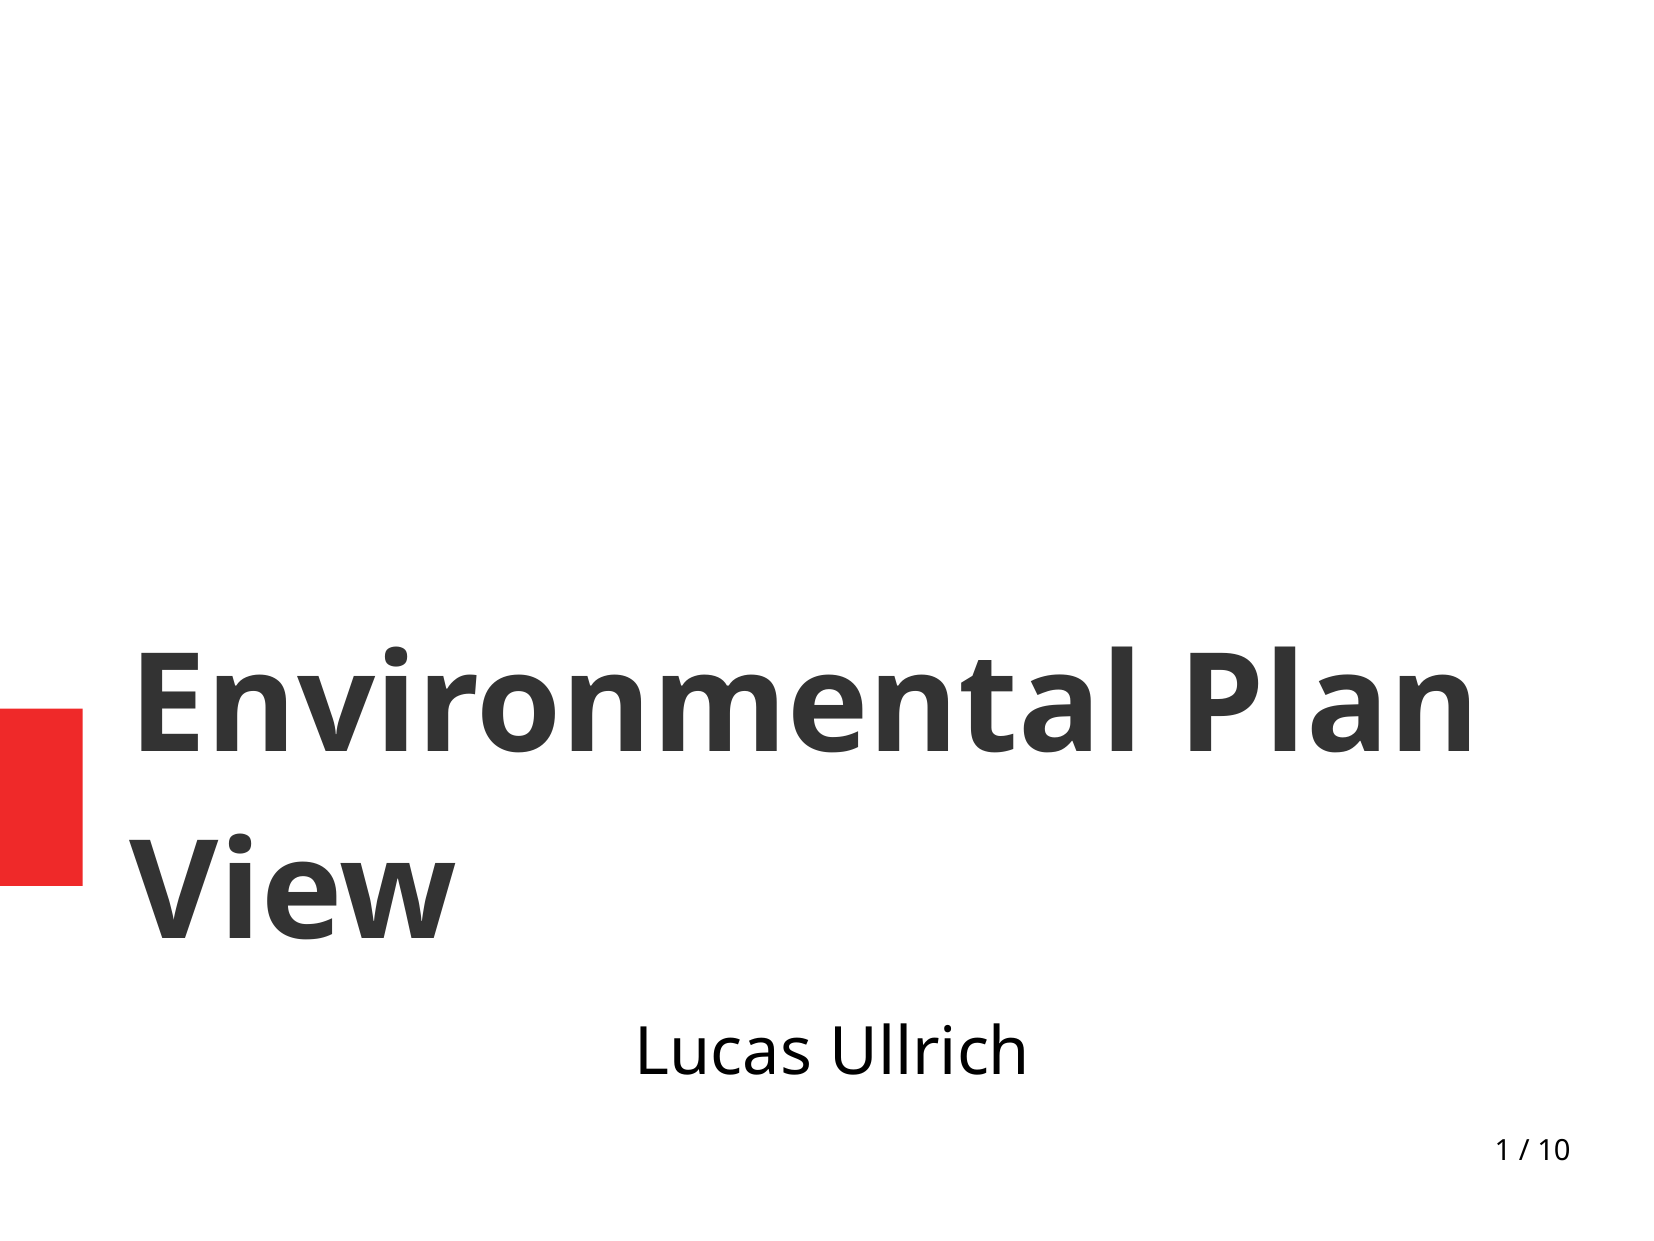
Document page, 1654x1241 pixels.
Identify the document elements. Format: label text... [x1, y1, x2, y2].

title Environmental Plan View [129, 631, 1536, 952]
subtitle Lucas Ullrich [129, 968, 1536, 1130]
